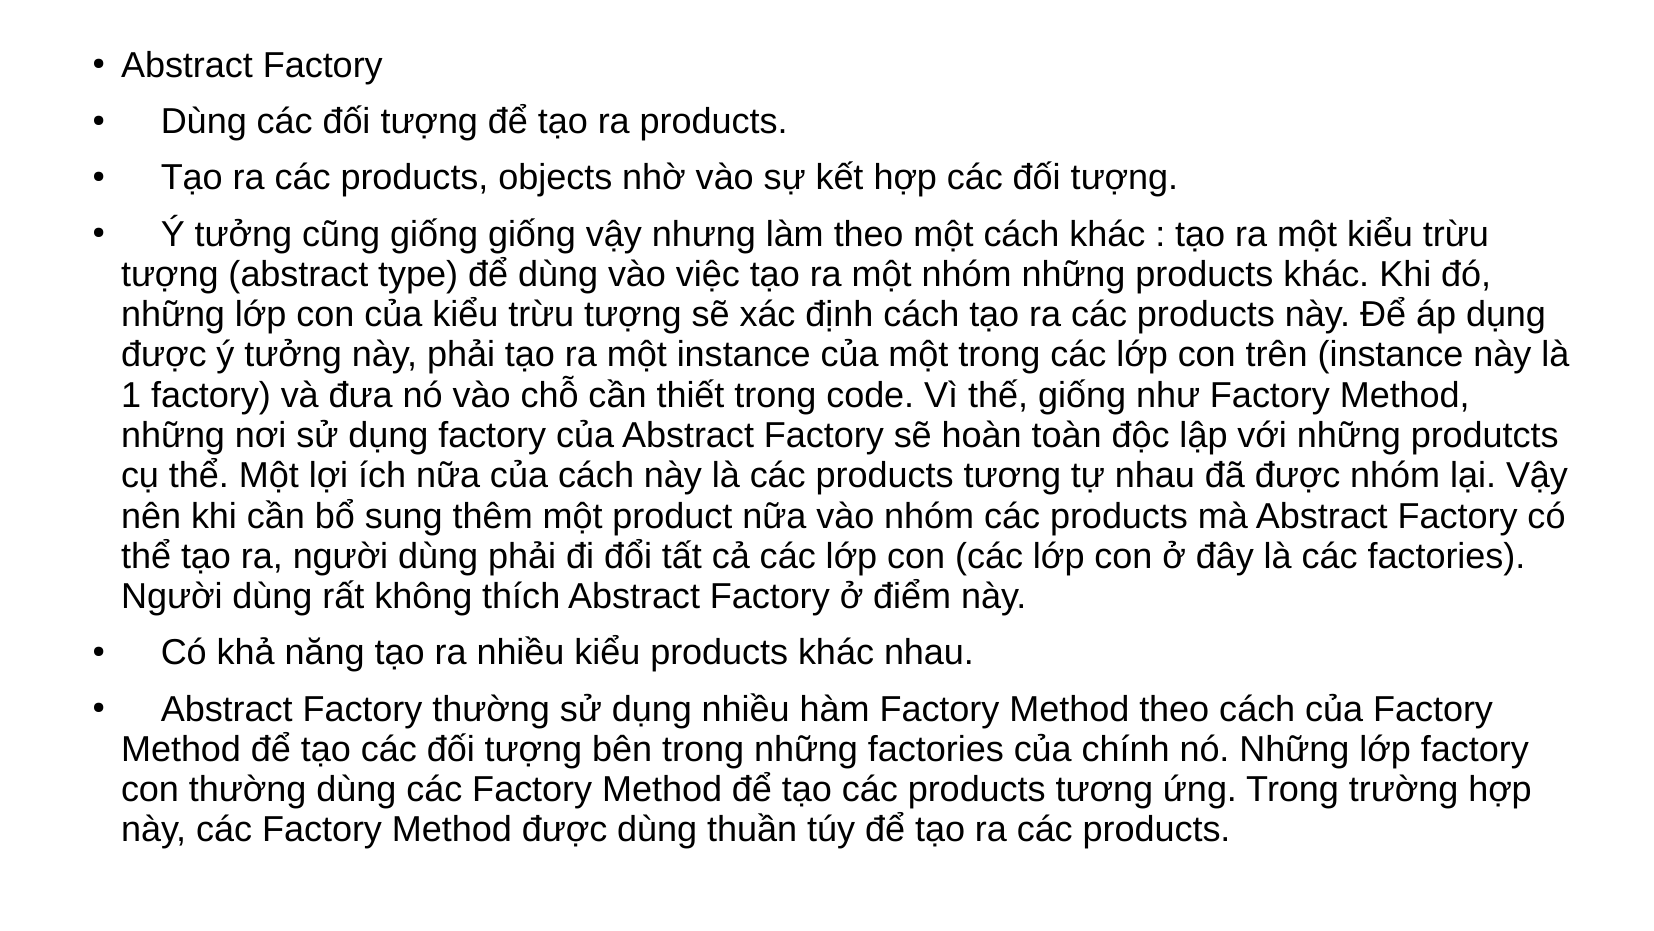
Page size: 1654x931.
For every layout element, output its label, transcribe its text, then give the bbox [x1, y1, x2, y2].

list Abstract Factory Dùng các đối tượng để tạo ra products. Tạo ra các products, objects nhờ vào sự kết hợp các đối tượng. Ý tưởng cũng giống giống vậy nhưng làm theo một cách khác : tạo ra một kiểu trừu tượng (abstract type) để dùng vào việc tạo ra một nhóm những products khác. Khi đó, những lớp con của kiểu trừu tượng sẽ xác định cách tạo ra các products này. Để áp dụng được ý tưởng này, phải tạo ra một instance của một trong các lớp con trên (instance này là 1 factory) và đưa nó vào chỗ cần thiết trong code. Vì thế, giống như Factory Method, những nơi sử dụng factory của Abstract Factory sẽ hoàn toàn độc lập với những produtcts cụ thể. Một lợi ích nữa của cách này là các products tương tự nhau đã được nhóm lại. Vậy nên khi cần bổ sung thêm một product nữa vào nhóm các products mà Abstract Factory có thể tạo ra, người dùng phải đi đổi tất cả các lớp con (các lớp con ở đây là các factories). Người dùng rất không thích Abstract Factory ở điểm này. Có khả năng tạo ra nhiều kiểu products khác nhau. Abstract Factory thường sử dụng nhiều hàm Factory Method theo cách của Factory Method để tạo các đối tượng bên trong những factories của chính nó. Những lớp factory con thường dùng các Factory Method để tạo các products tương ứng. Trong trường hợp này, các Factory Method được dùng thuần túy để tạo ra các products. [82, 45, 1571, 886]
